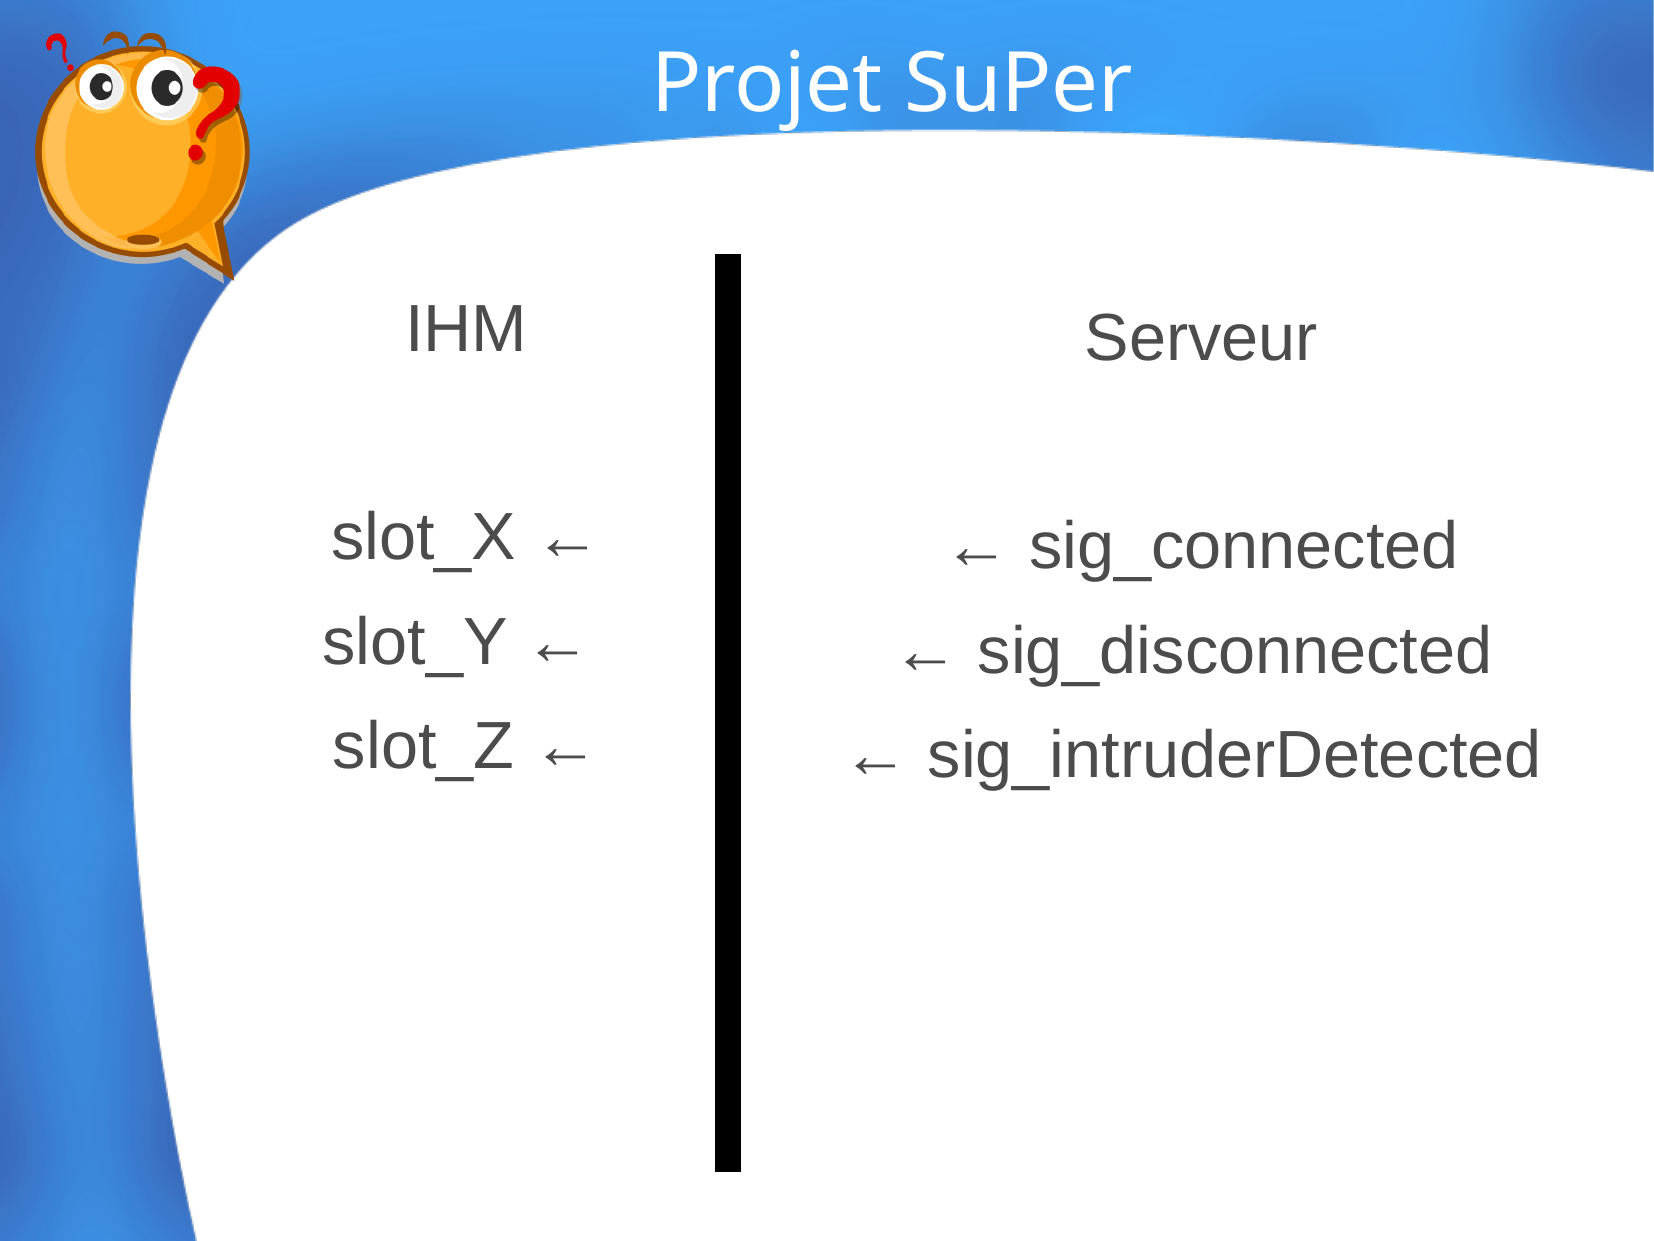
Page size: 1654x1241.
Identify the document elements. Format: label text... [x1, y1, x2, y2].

picture [0, 0, 1654, 1241]
list IHM slot_X ← slot_Y ← slot_Z ← [255, 290, 661, 1146]
list Serveur ← sig_connected ← sig_disconnected ← sig_intruderDetected [795, 300, 1591, 1156]
title Projet SuPer [300, 12, 1486, 148]
